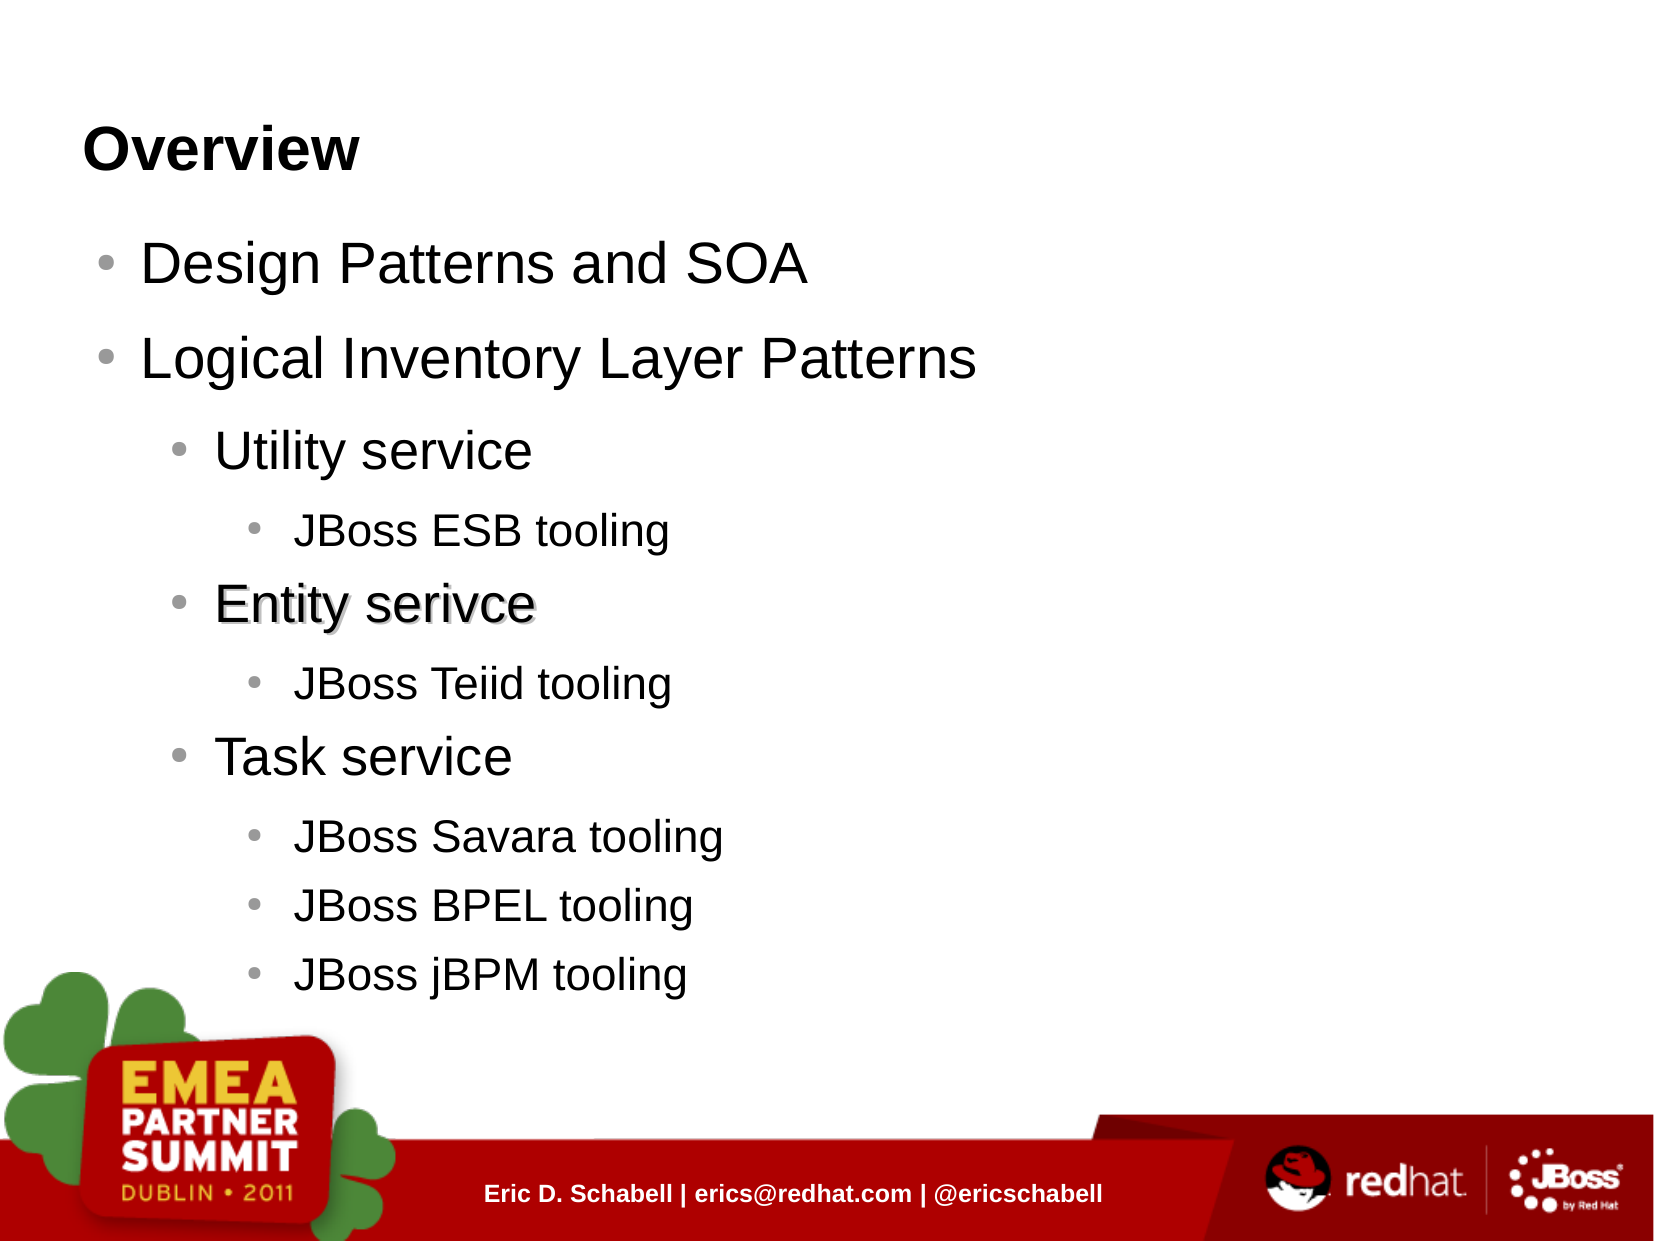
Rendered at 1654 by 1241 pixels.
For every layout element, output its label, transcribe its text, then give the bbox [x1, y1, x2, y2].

list Design Patterns and SOA Logical Inventory Layer Patterns Utility service JBoss ESB tooling Entity serivce JBoss Teiid tooling Task service JBoss Savara tooling JBoss BPEL tooling JBoss jBPM tooling [80, 231, 1570, 1008]
title Overview [82, 55, 1571, 243]
picture [0, 972, 1654, 1241]
